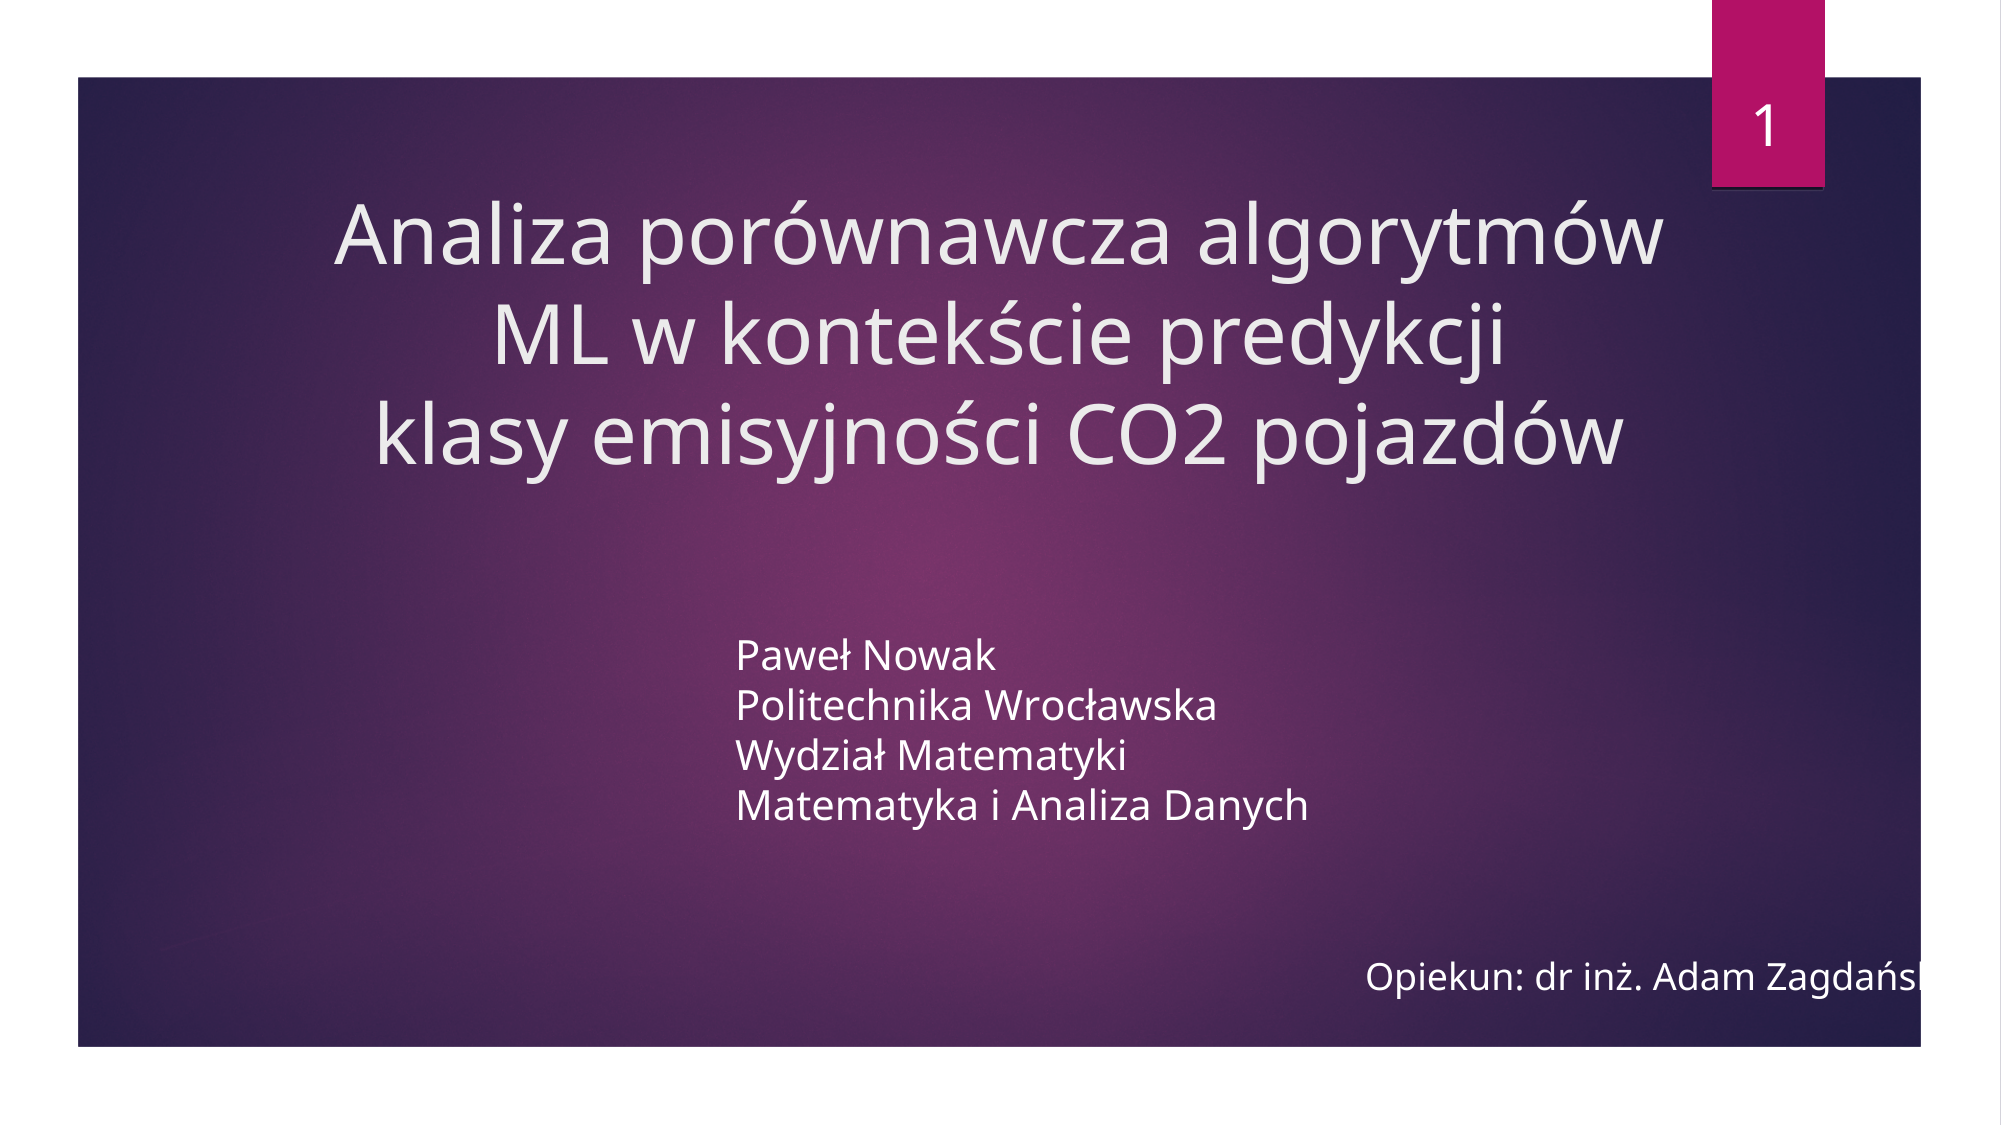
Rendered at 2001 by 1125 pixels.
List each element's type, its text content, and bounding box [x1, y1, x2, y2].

text_box Opiekun: dr inż. Adam Zagdański [1350, 945, 1910, 1052]
text_box Paweł Nowak Politechnika Wrocławska Wydział Matematyki Matematyka i Analiza Danych [720, 621, 1368, 890]
title Analiza porównawcza algorytmów ML w kontekście predykcji klasy emisyjności CO2 pojazdów [158, 141, 1842, 489]
text_box [1698, 48, 1836, 175]
